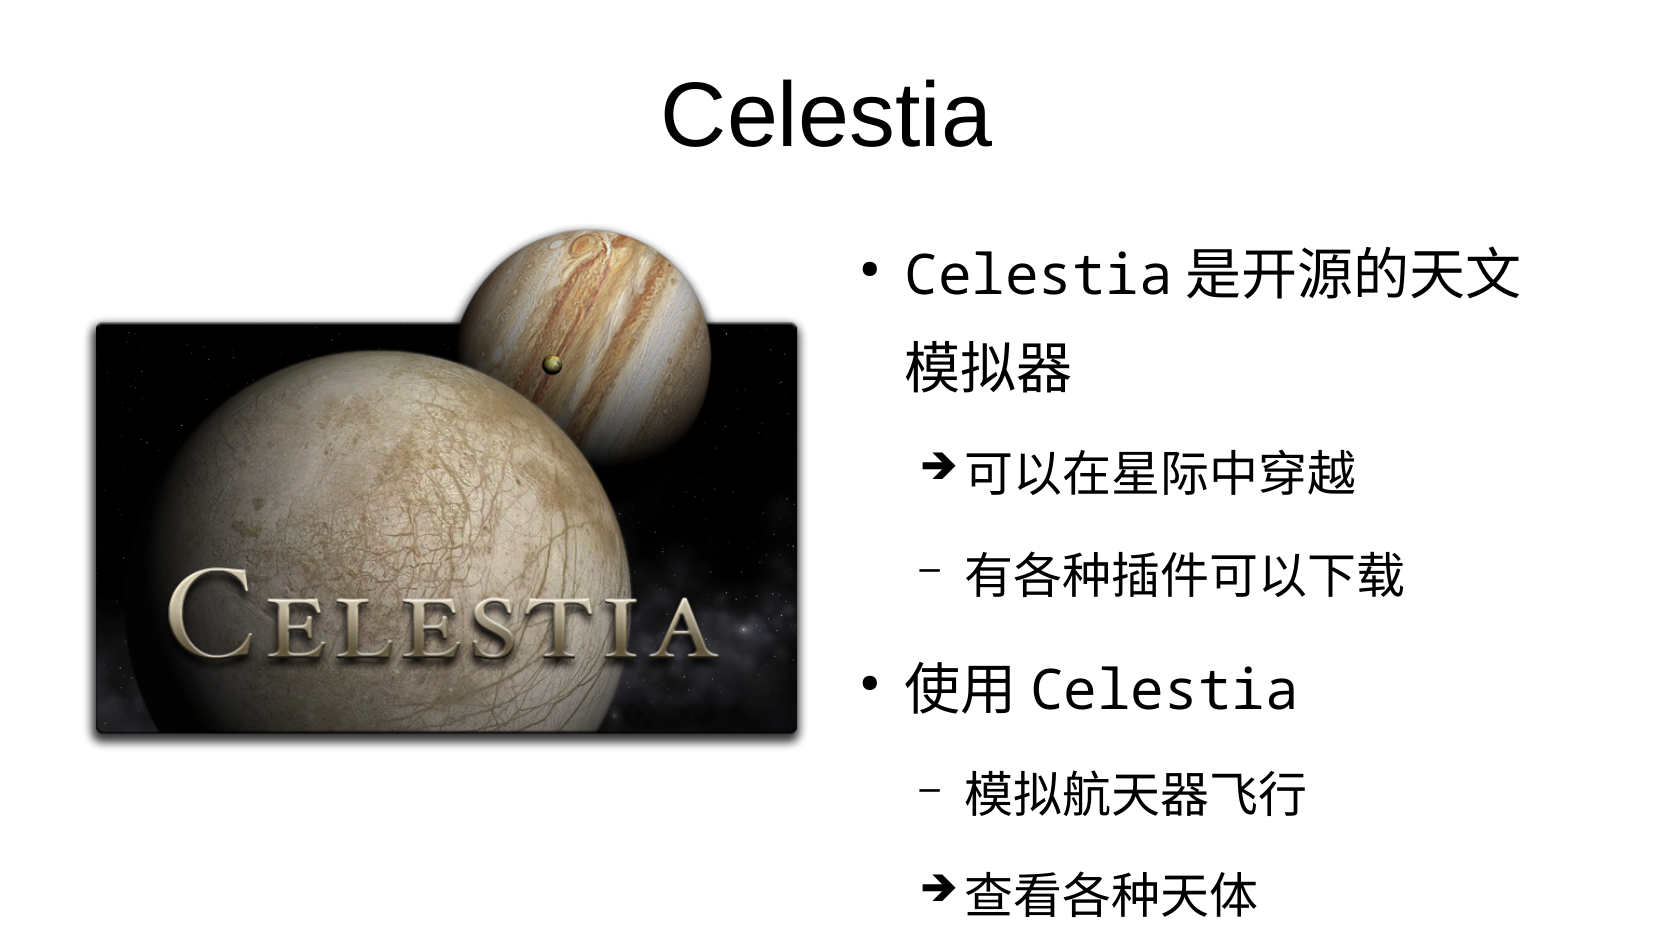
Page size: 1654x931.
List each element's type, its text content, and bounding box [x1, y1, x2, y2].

title Celestia [82, 37, 1571, 193]
list Celestia是开源的天文模拟器 可以在星际中穿越 有各种插件可以下载 使用Celestia 模拟航天器飞行 查看各种天体 [845, 217, 1572, 931]
picture [82, 222, 809, 752]
